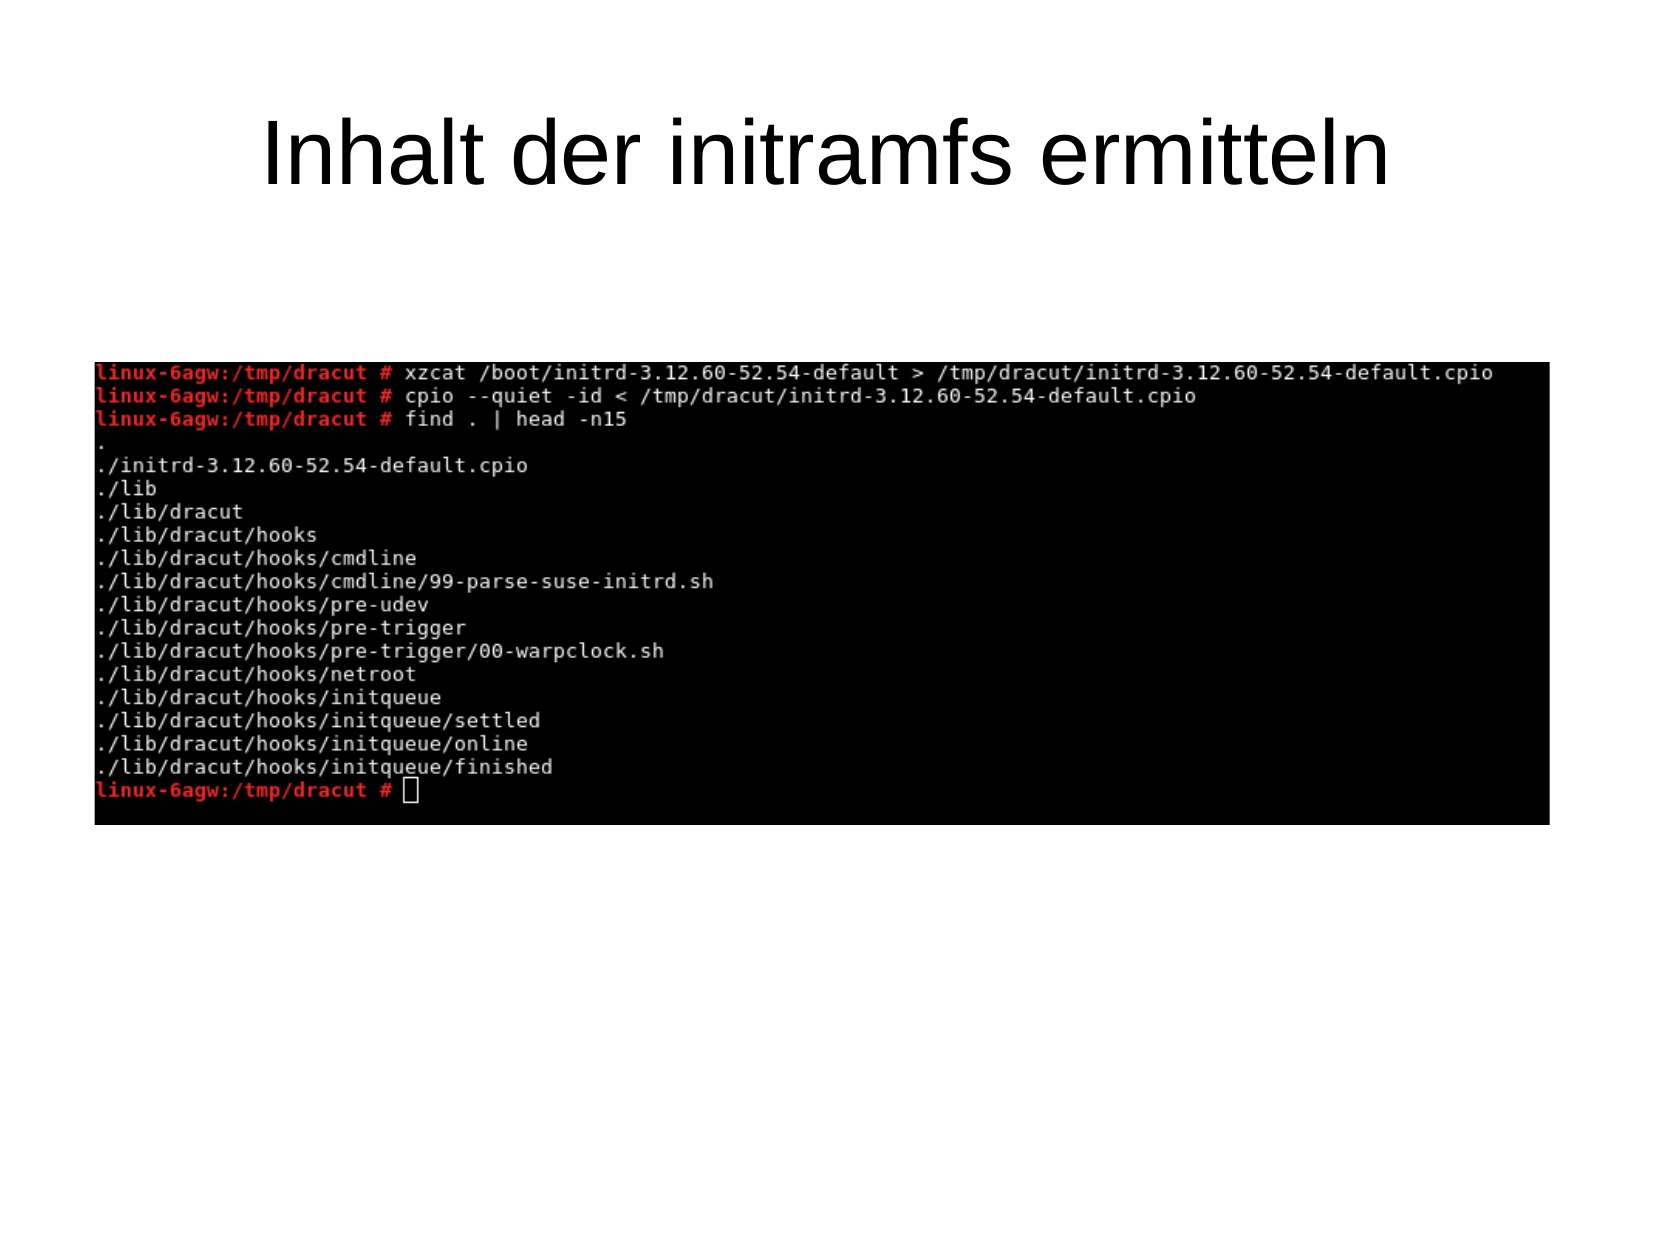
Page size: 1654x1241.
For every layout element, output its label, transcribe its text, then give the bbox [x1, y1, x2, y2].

picture [94, 362, 1550, 826]
title Inhalt der initramfs ermitteln [82, 49, 1571, 257]
